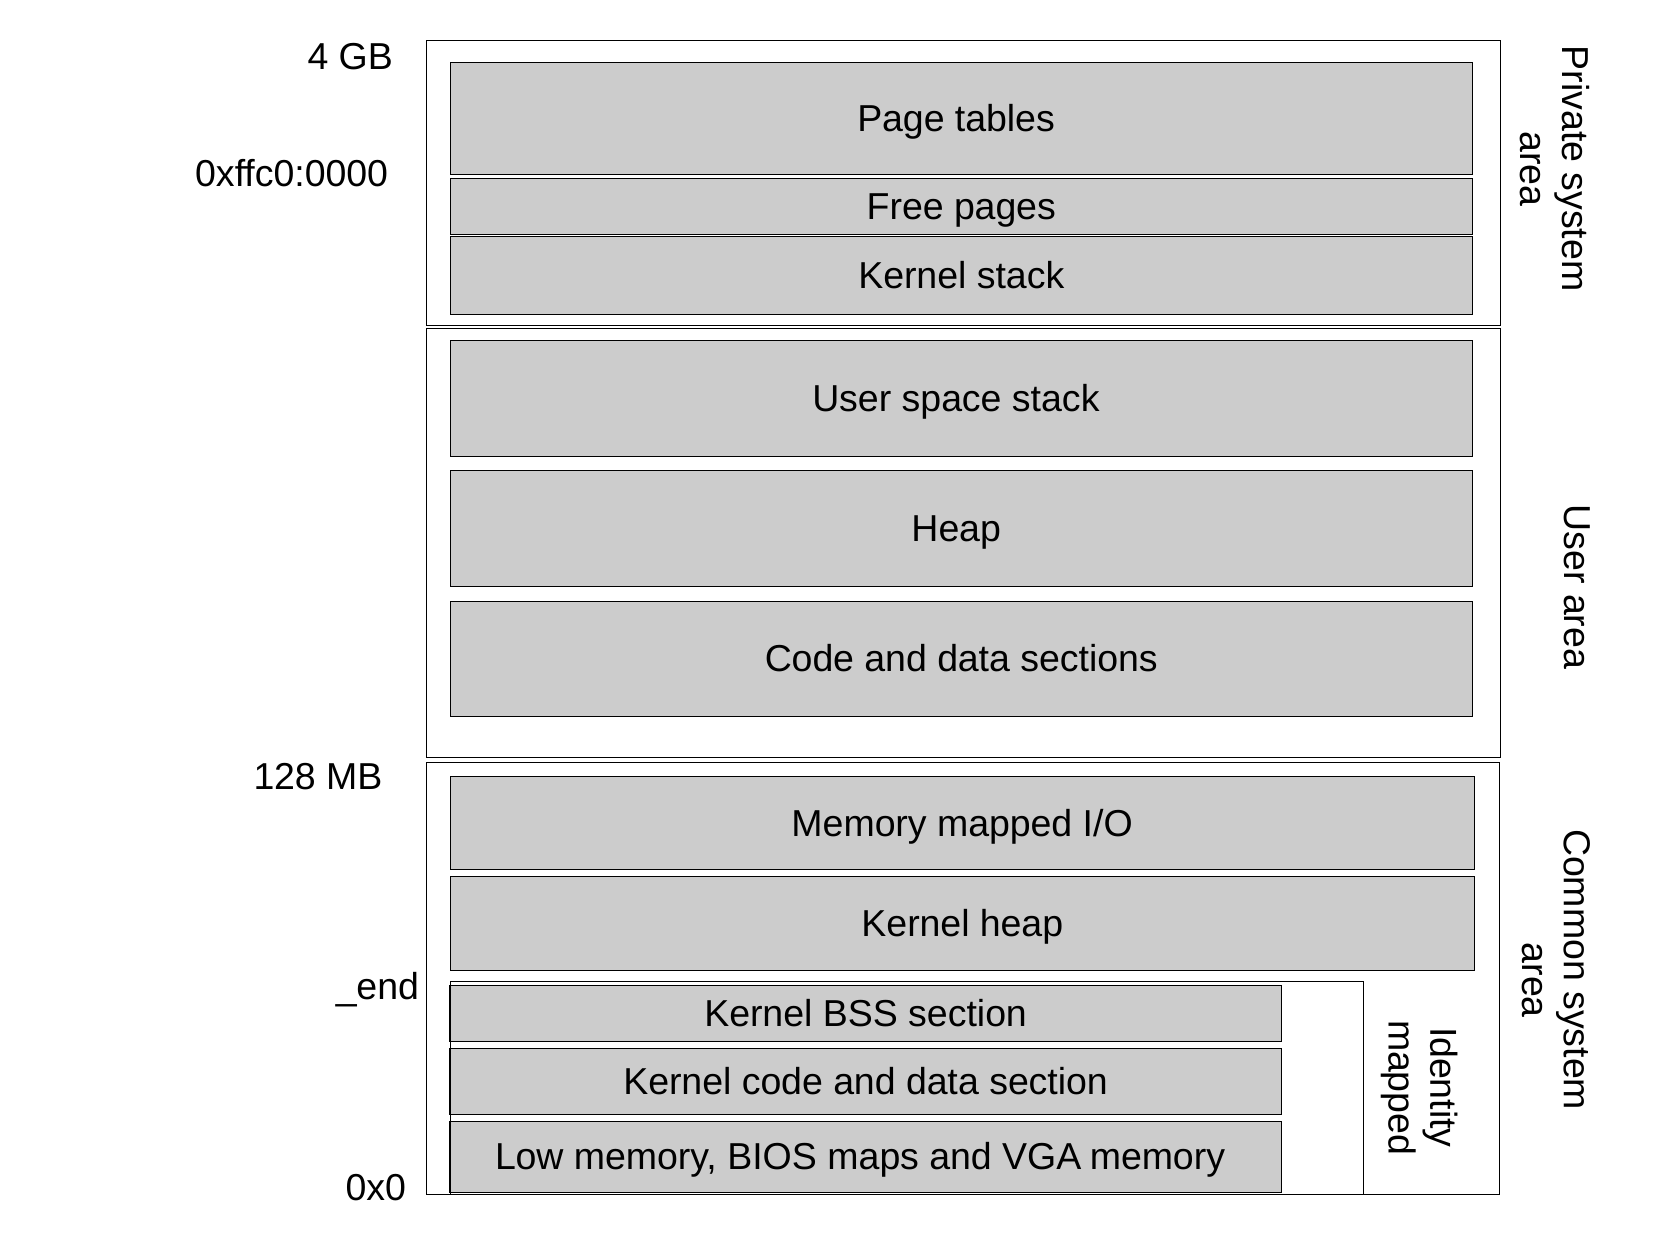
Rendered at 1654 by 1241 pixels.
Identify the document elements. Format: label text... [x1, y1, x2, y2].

text_box _end [55, 957, 426, 1015]
text_box Low memory, BIOS maps and VGA memory [451, 1121, 1282, 1193]
text_box Private system area [1504, 0, 1604, 471]
text_box Page tables [450, 62, 1473, 175]
text_box Memory mapped I/O [450, 776, 1475, 870]
text_box User space stack [450, 340, 1473, 457]
text_box Free pages [450, 178, 1473, 235]
text_box Kernel BSS section [451, 985, 1282, 1042]
text_box Heap [450, 470, 1473, 587]
text_box Code and data sections [450, 601, 1473, 717]
text_box 128 MB [29, 748, 408, 806]
text_box User area [1548, 284, 1606, 889]
text_box _end [427, 957, 434, 1015]
text_box 0x0 [42, 1158, 421, 1216]
text_box Common system area [1506, 667, 1606, 1241]
text_box Kernel heap [450, 876, 1373, 971]
text_box Kernel stack [450, 236, 1473, 315]
text_box Kernel code and data section [451, 1048, 1282, 1115]
text_box Identity mapped [1373, 870, 1472, 1241]
text_box 0xffc0:0000 [35, 144, 414, 202]
text_box 4 GB [29, 28, 408, 85]
